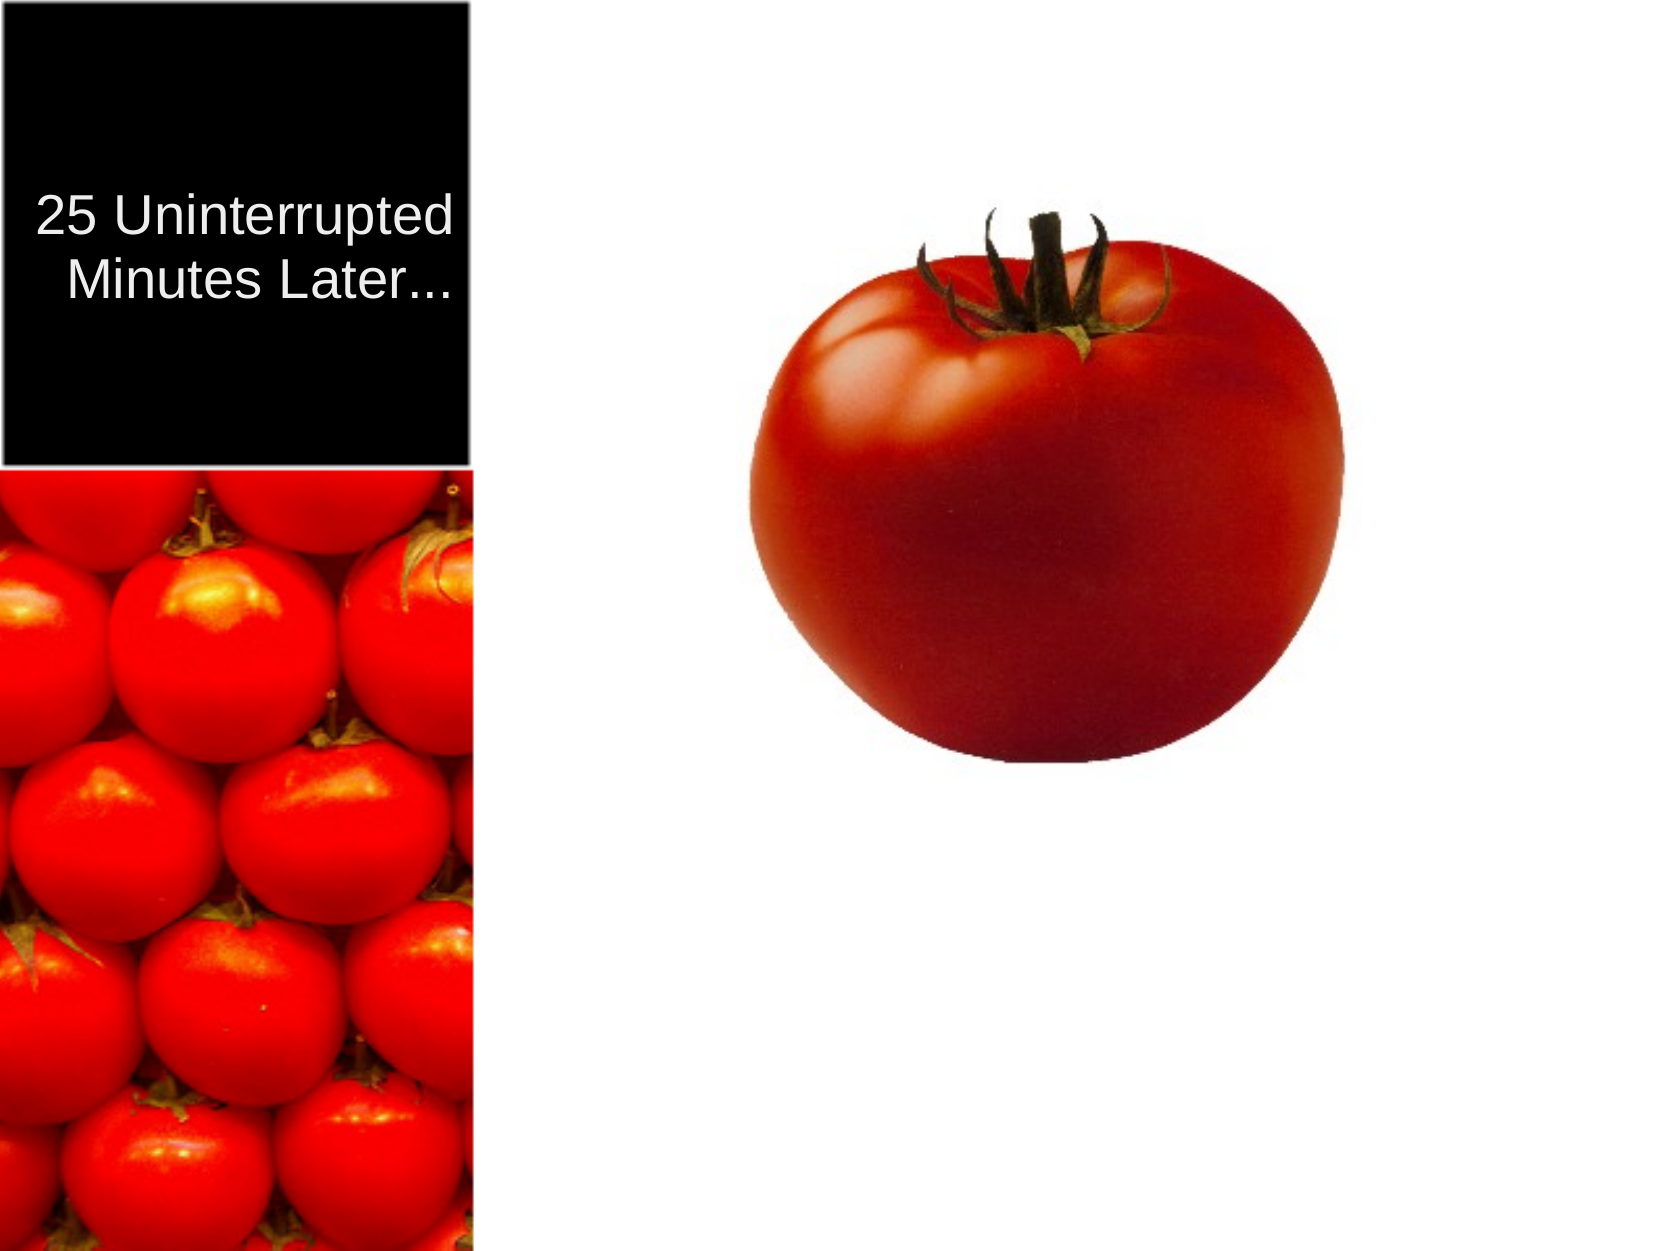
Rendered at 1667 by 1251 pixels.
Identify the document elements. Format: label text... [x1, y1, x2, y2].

text_box 25 Uninterrupted Minutes Later... [24, 183, 455, 312]
picture [0, 0, 1667, 1251]
